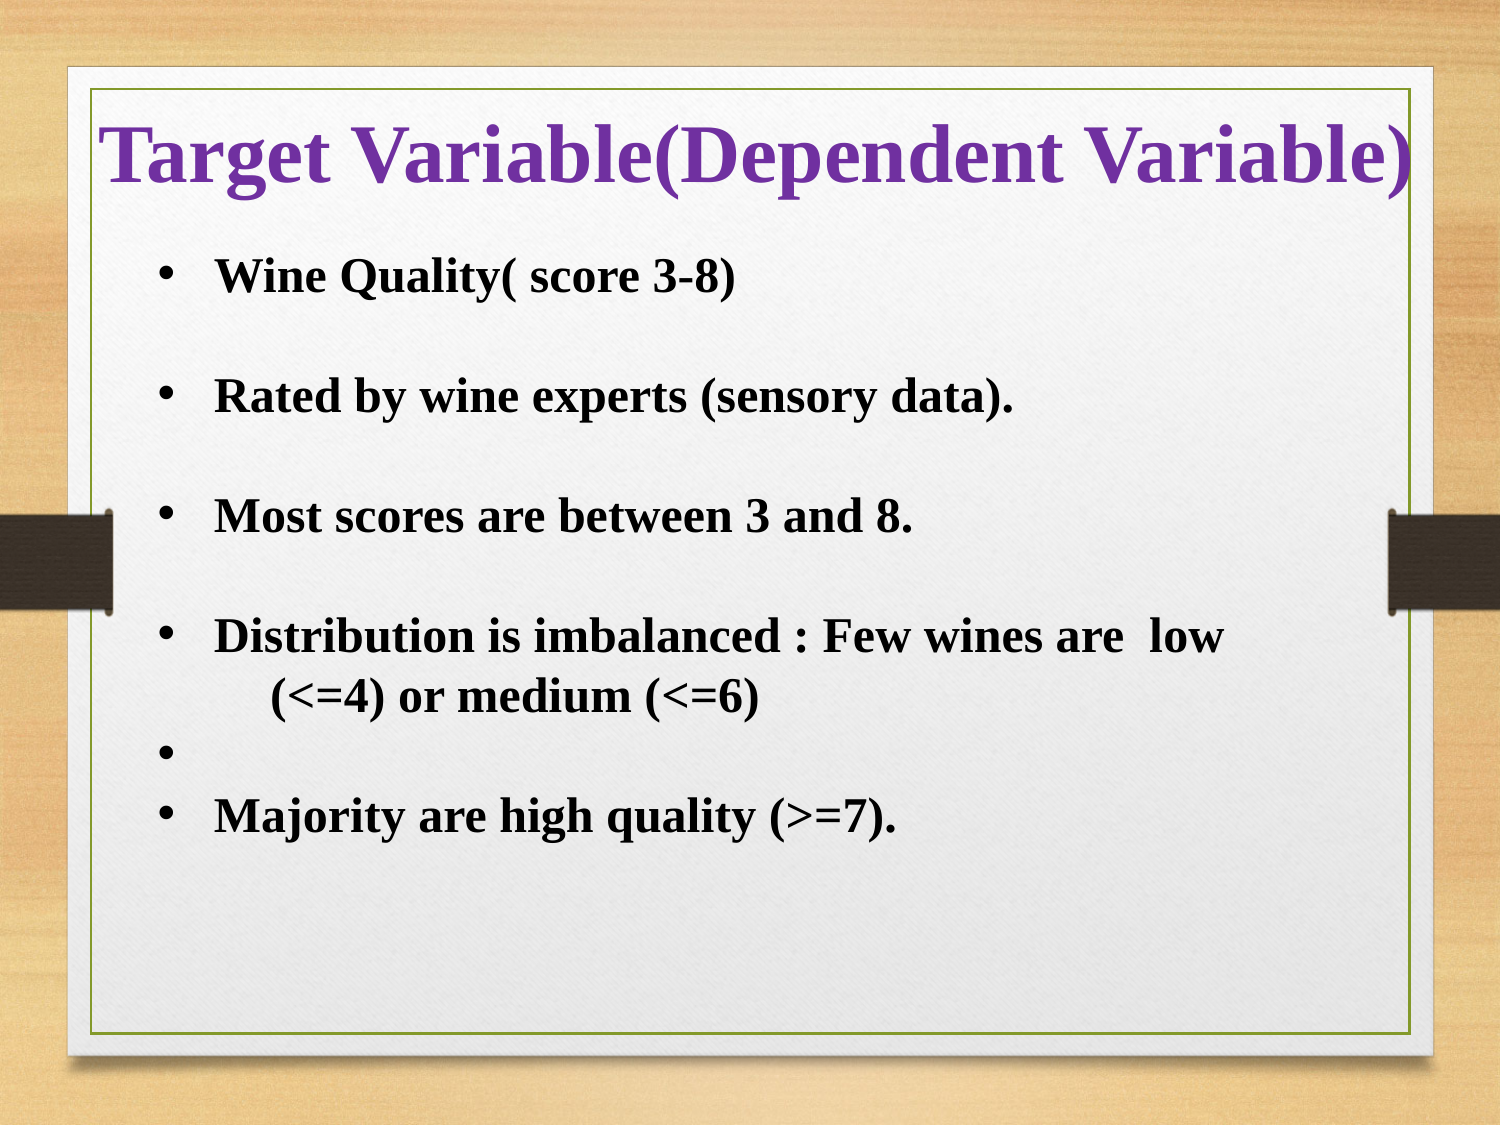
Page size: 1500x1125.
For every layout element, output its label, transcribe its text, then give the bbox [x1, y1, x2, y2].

picture [0, 0, 1500, 1125]
text_box Wine Quality( score 3-8) Rated by wine experts (sensory data). Most scores are between 3 and 8. Distribution is imbalanced : Few wines are low (<=4) or medium (<=6) Majority are high quality (>=7). [142, 234, 1242, 856]
text_box Target Variable(Dependent Variable) [62, 91, 1467, 209]
